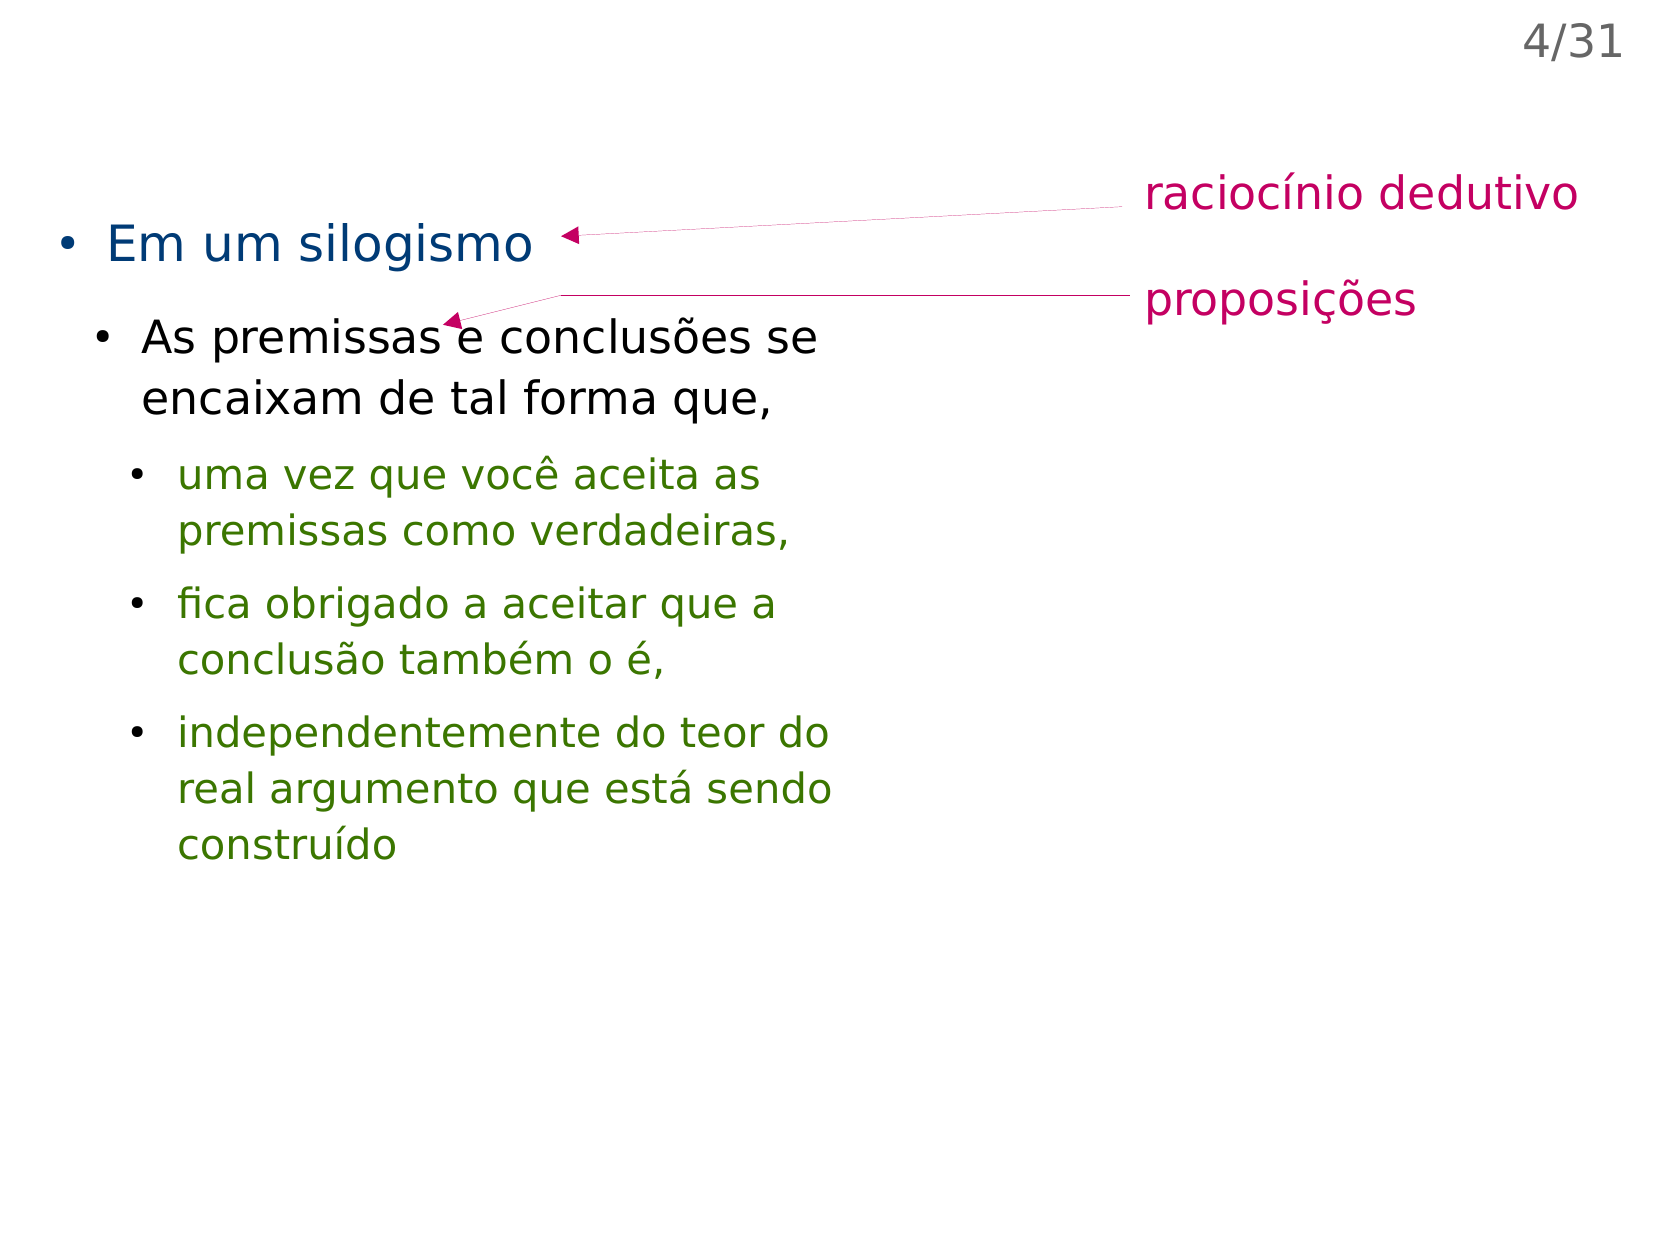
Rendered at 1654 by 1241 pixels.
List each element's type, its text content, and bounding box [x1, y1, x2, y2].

text_box raciocínio dedutivo proposições [1129, 159, 1595, 443]
list Em um silogismo As premissas e conclusões se encaixam de tal forma que, uma vez que você aceita as premissas como verdadeiras, fica obrigado a aceitar que a conclusão também o é, independentemente do teor do real argumento que está sendo construído [59, 206, 857, 1211]
